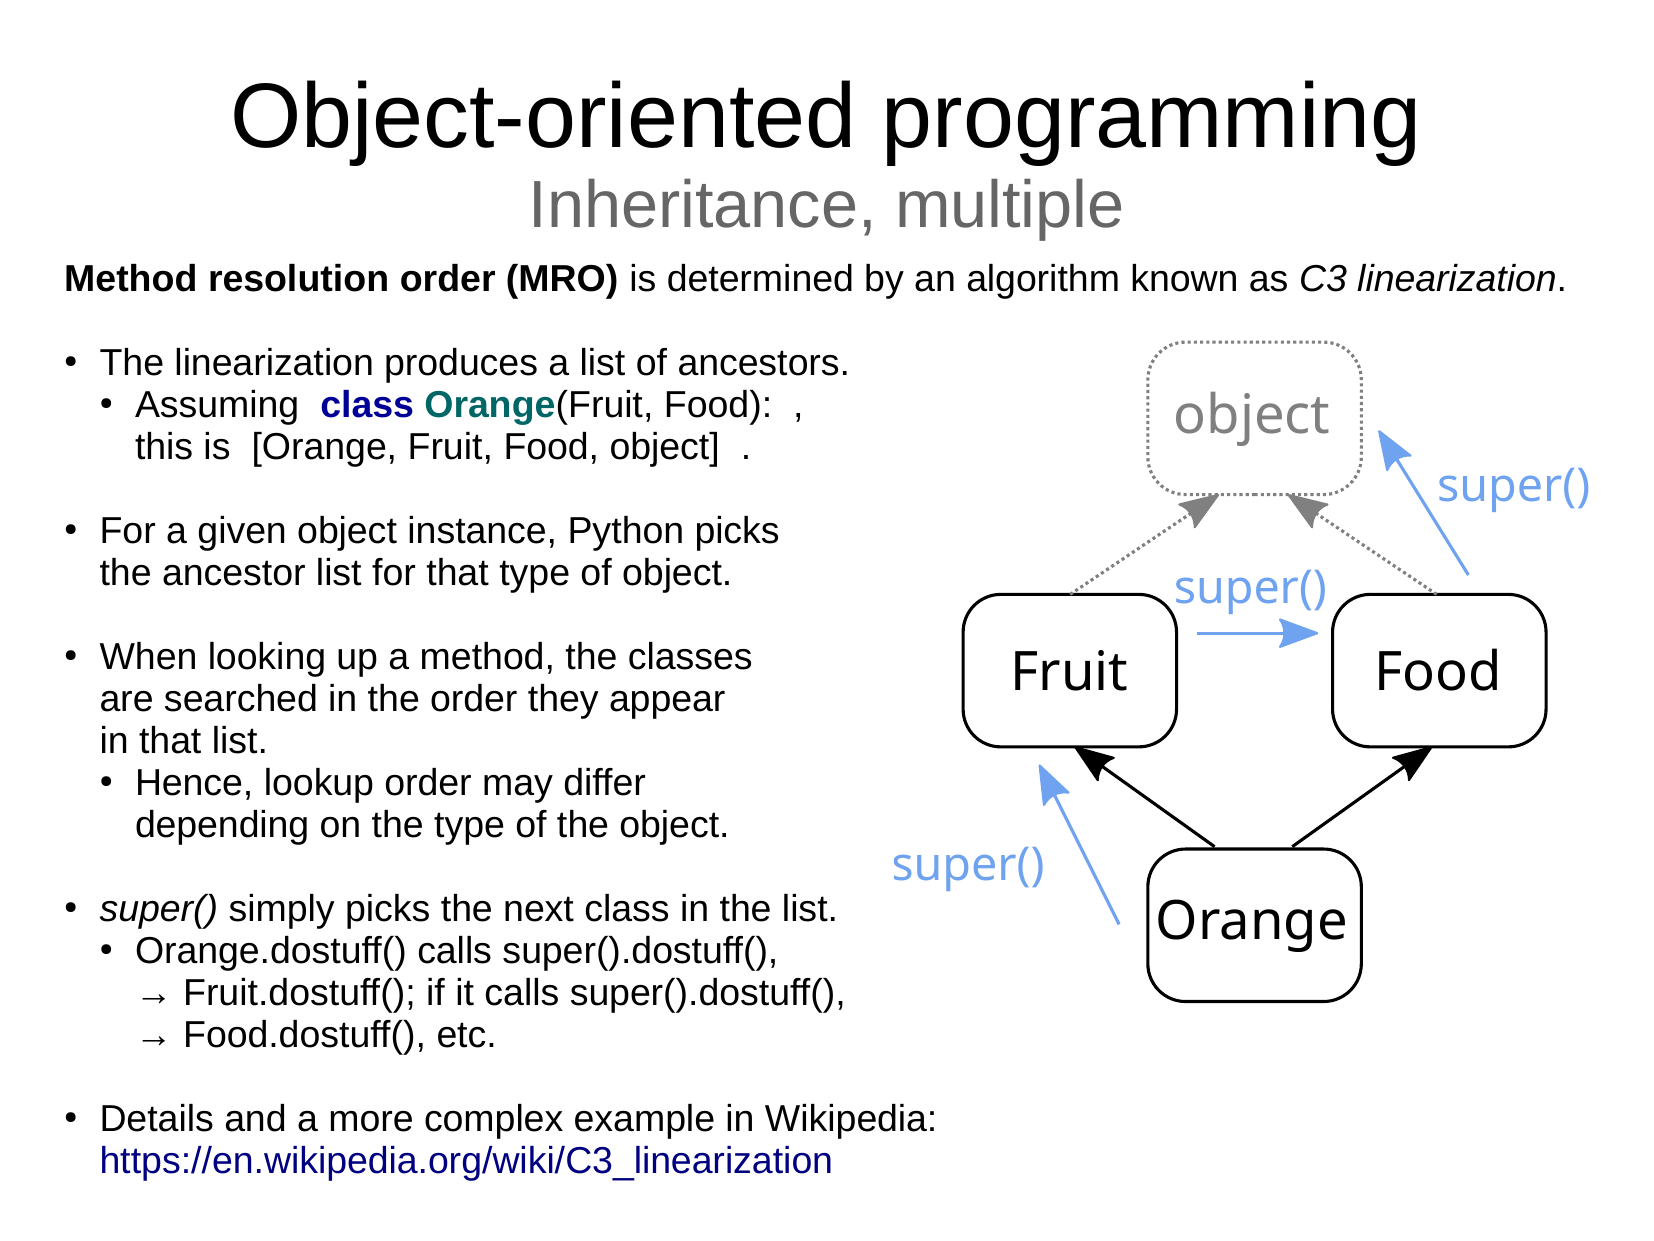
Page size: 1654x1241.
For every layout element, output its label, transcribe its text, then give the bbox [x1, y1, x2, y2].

text_box Method resolution order (MRO) is determined by an algorithm known as C3 linearization. The linearization produces a list of ancestors. Assuming class Orange(Fruit, Food): , this is [Orange, Fruit, Food, object] . For a given object instance, Python picks the ancestor list for that type of object. When looking up a method, the classes are searched in the order they appear in that list. Hence, lookup order may differ depending on the type of the object. super() simply picks the next class in the list. Orange.dostuff() calls super().dostuff(), → Fruit.dostuff(); if it calls super().dostuff(), → Food.dostuff(), etc. Details and a more complex example in Wikipedia: https://en.wikipedia.org/wiki/C3_linearization [49, 250, 1583, 1189]
picture [894, 340, 1601, 1004]
title Object-oriented programming Inheritance, multiple [82, 49, 1571, 250]
